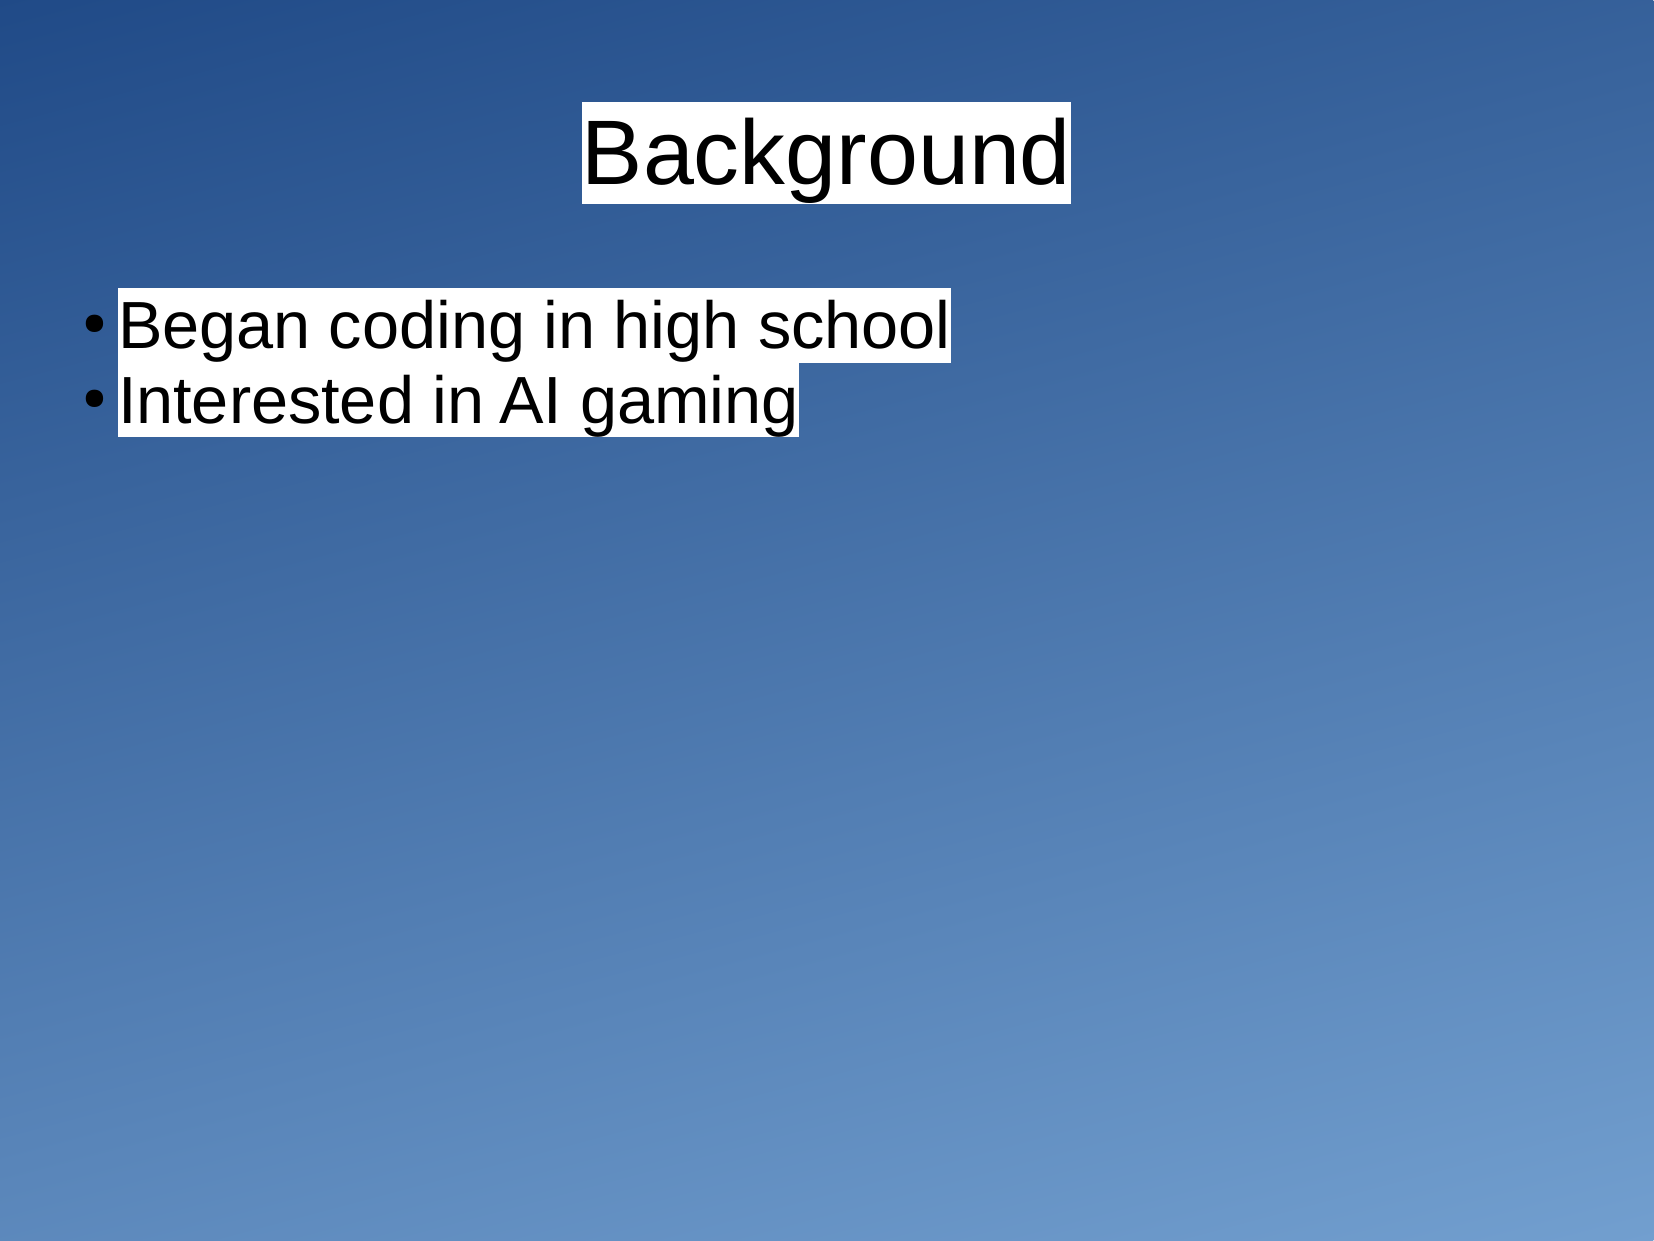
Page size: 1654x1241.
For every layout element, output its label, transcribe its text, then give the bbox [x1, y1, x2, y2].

title Background [82, 49, 1571, 257]
subtitle Began coding in high school Interested in AI gaming [82, 287, 1571, 438]
